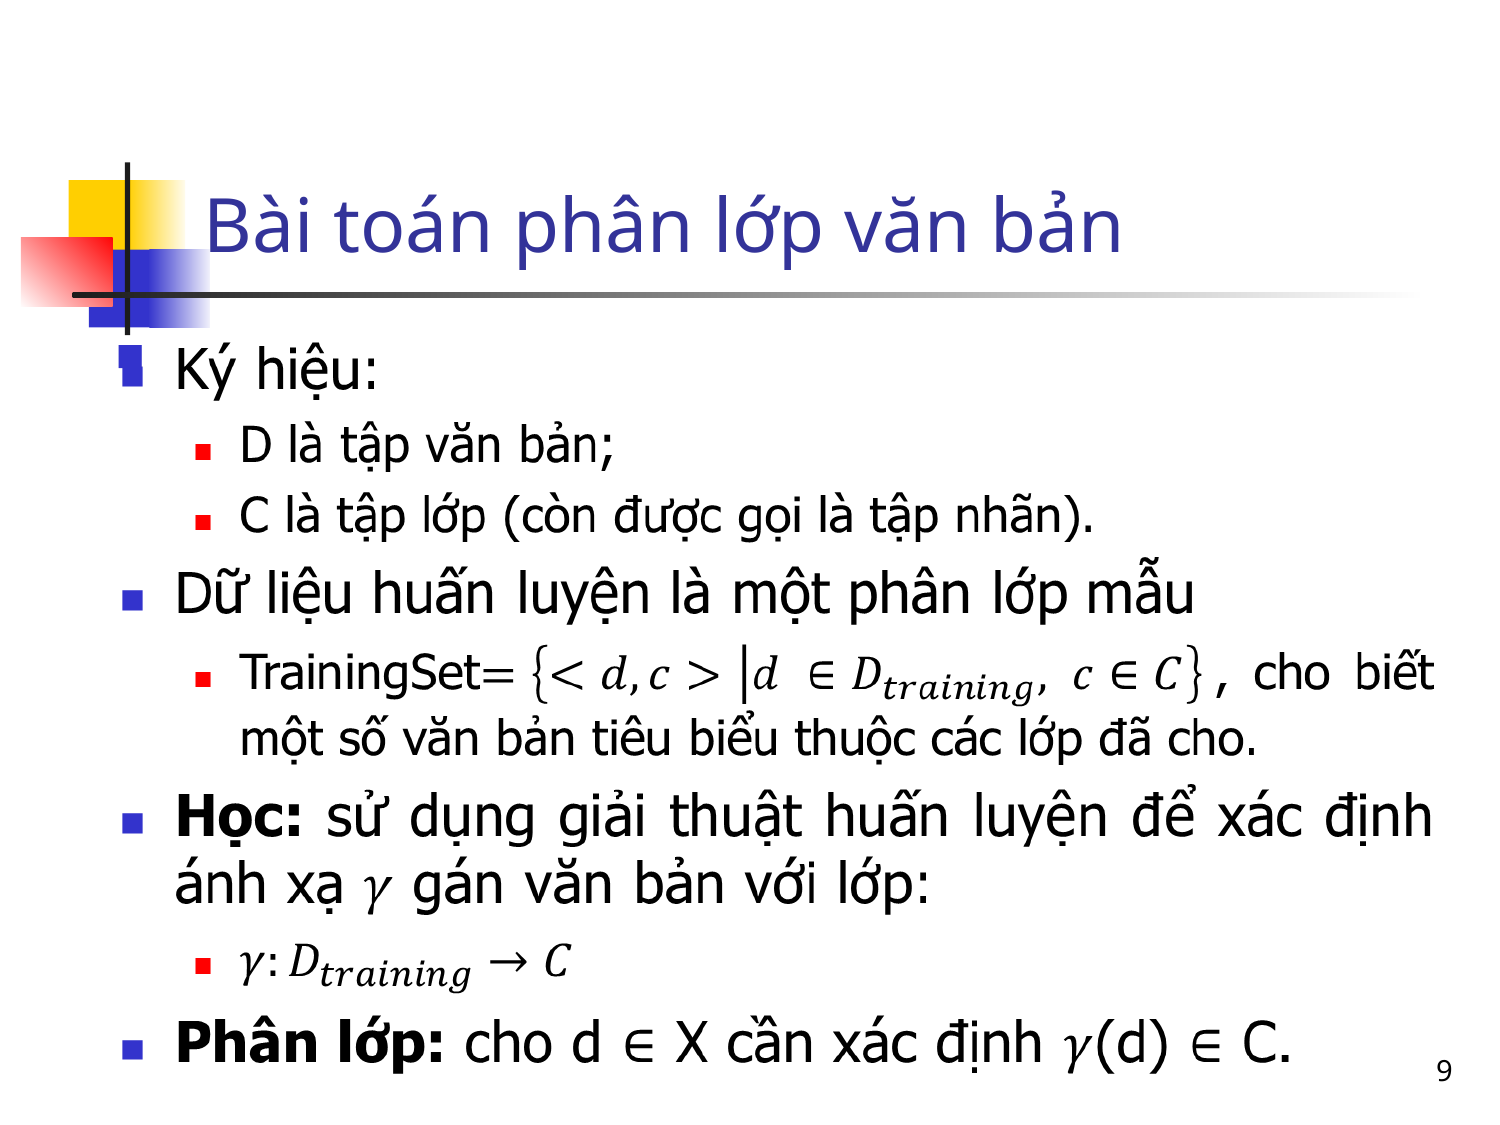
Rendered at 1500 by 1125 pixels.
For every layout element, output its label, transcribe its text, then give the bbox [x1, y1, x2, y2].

list [100, 314, 1469, 1109]
slide_number <number> [1155, 1024, 1468, 1100]
title Bài toán phân lớp văn bản [188, 35, 1468, 275]
